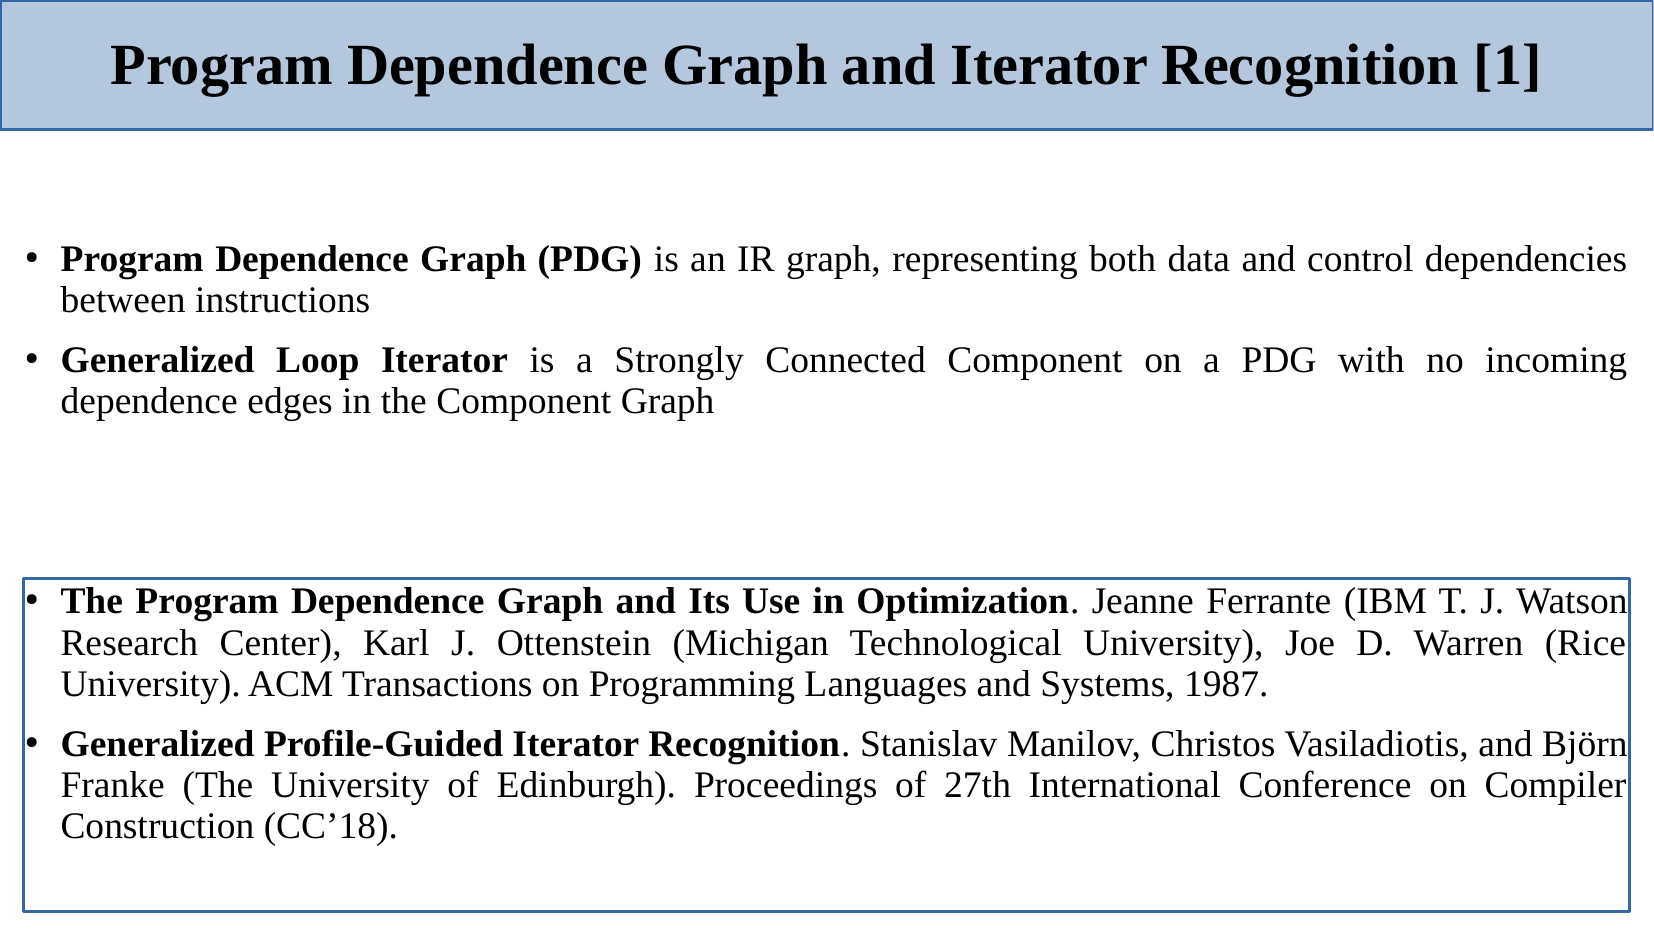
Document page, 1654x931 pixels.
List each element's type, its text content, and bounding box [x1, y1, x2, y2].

text_box Program Dependence Graph (PDG) is an IR graph, representing both data and control dependencies between instructions Generalized Loop Iterator is a Strongly Connected Component on a PDG with no incoming dependence edges in the Component Graph [23, 236, 1630, 505]
text_box The Program Dependence Graph and Its Use in Optimization. Jeanne Ferrante (IBM T. J. Watson Research Center), Karl J. Ottenstein (Michigan Technological University), Joe D. Warren (Rice University). ACM Transactions on Programming Languages and Systems, 1987. Generalized Profile-Guided Iterator Recognition. Stanislav Manilov, Christos Vasiladiotis, and Björn Franke (The University of Edinburgh). Proceedings of 27th International Conference on Compiler Construction (CC’18). [23, 578, 1630, 912]
title Program Dependence Graph and Iterator Recognition [1] [0, 0, 1654, 130]
